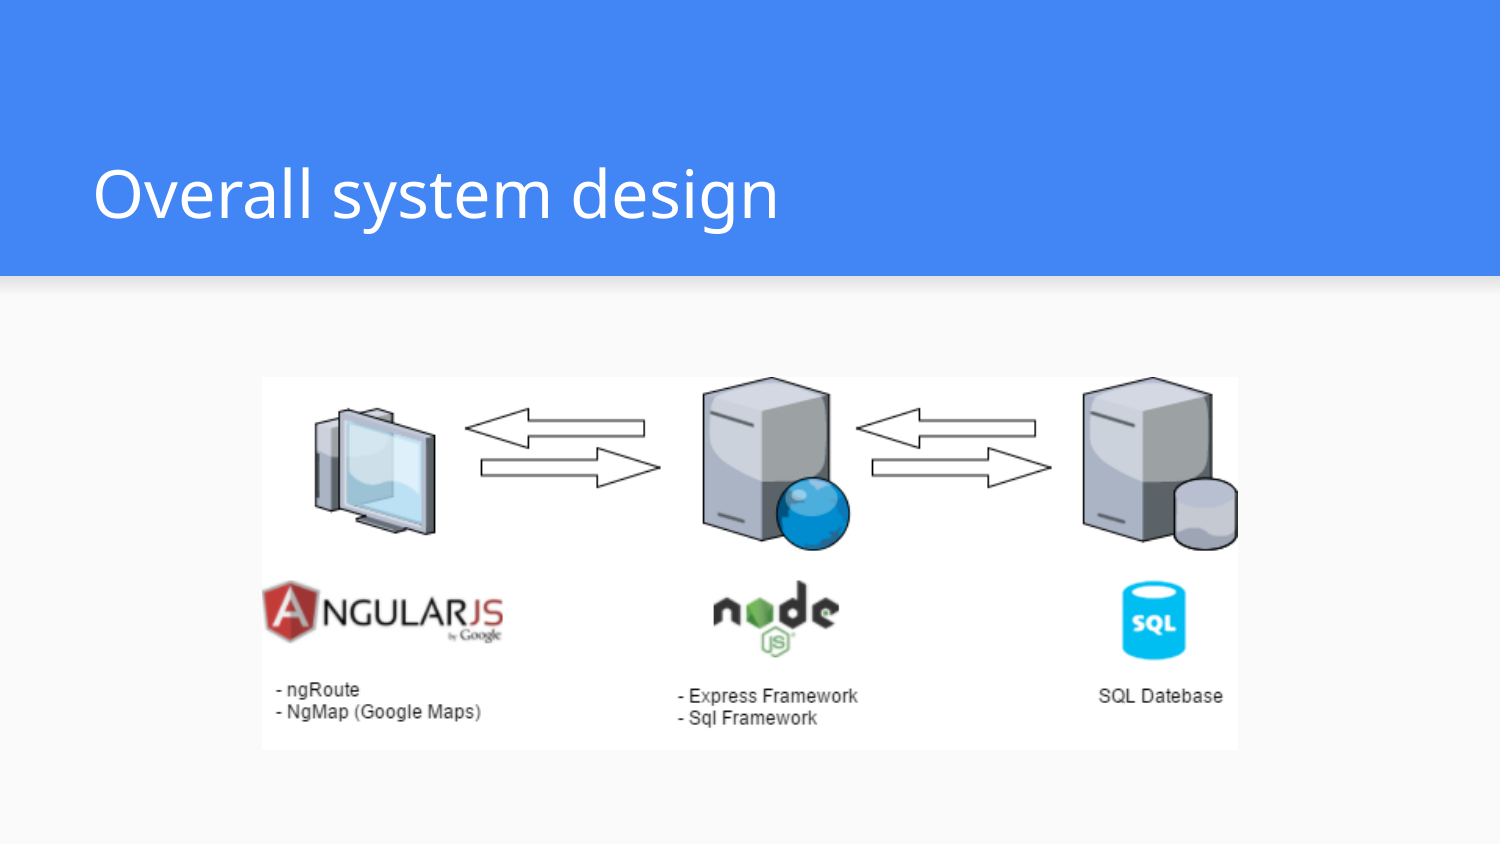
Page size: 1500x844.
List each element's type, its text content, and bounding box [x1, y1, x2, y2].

title Overall system design [77, 121, 1427, 248]
picture [262, 377, 1238, 750]
